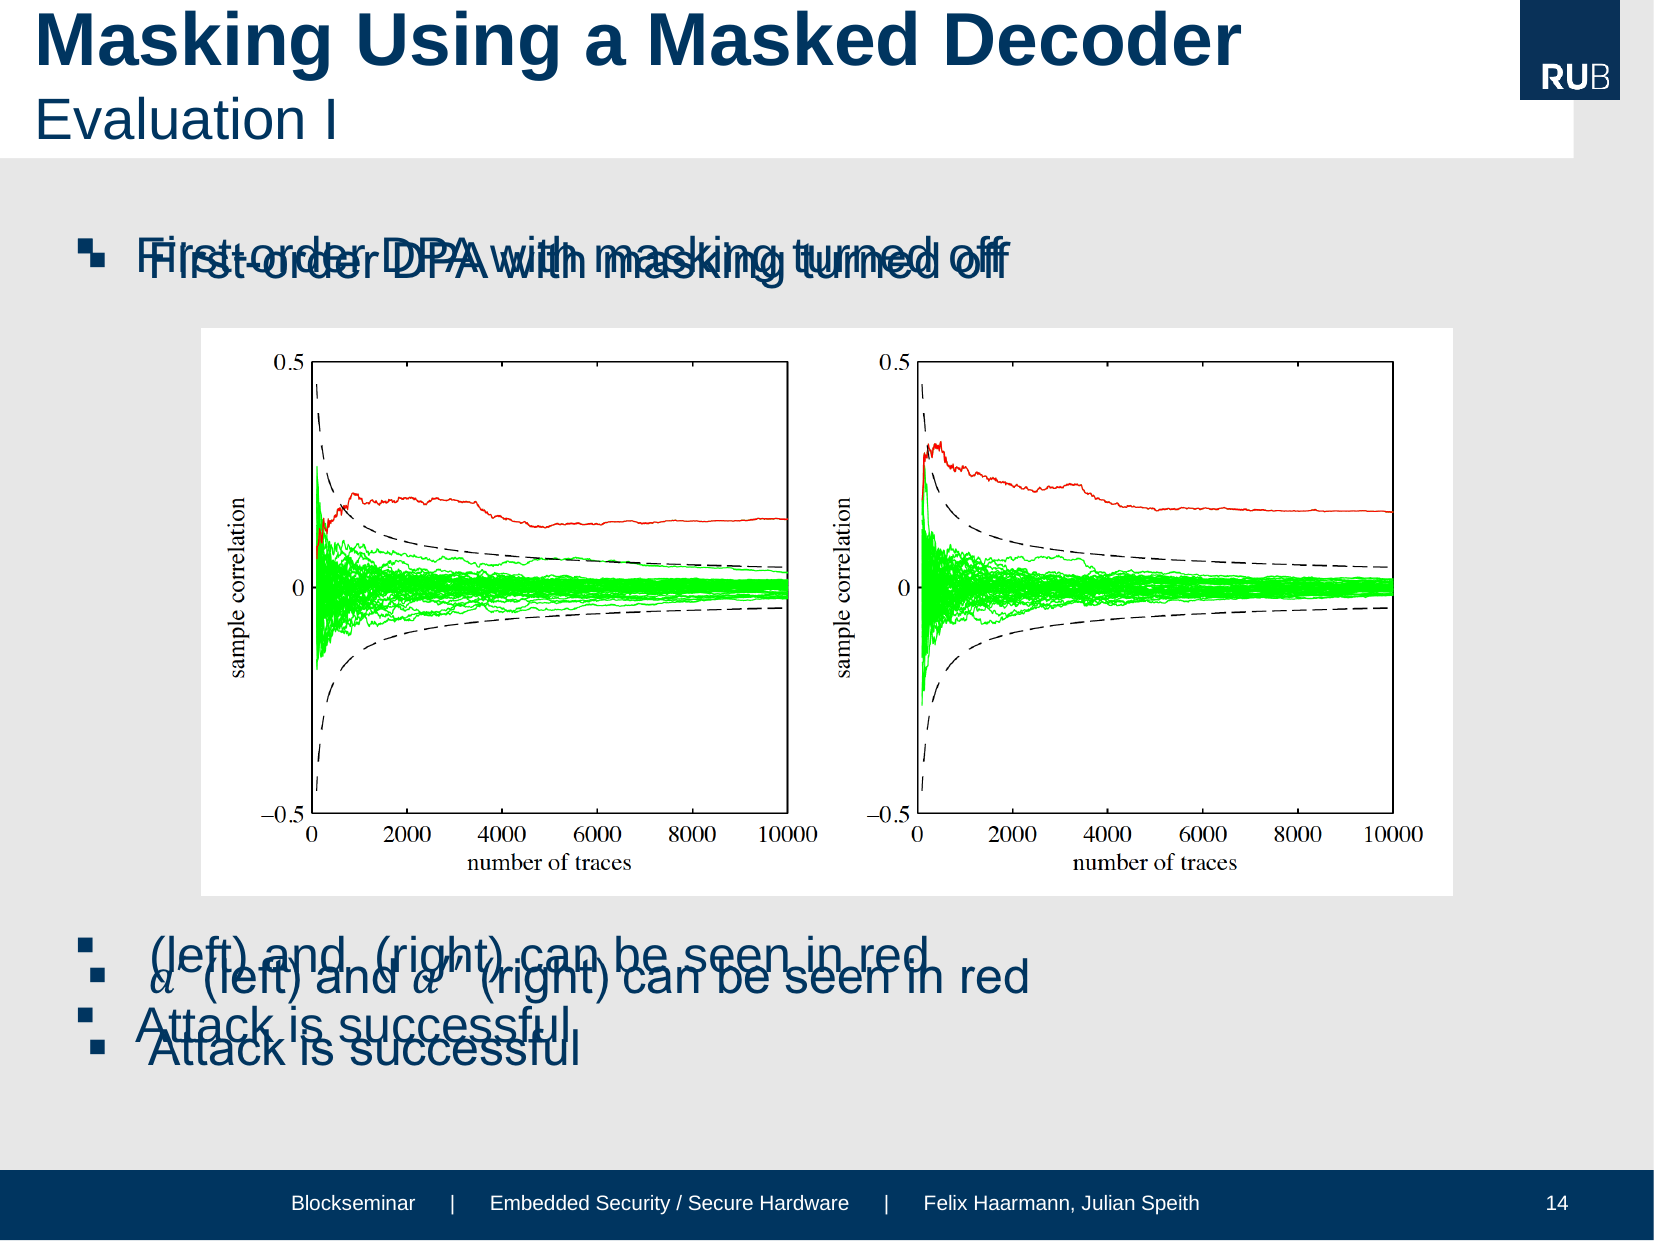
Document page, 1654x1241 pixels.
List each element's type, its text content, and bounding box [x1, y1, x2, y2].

title Masking Using a Masked Decoder Evaluation I [20, 0, 1507, 149]
picture [201, 328, 1453, 896]
list [58, 214, 1542, 1114]
picture [1520, 0, 1620, 100]
